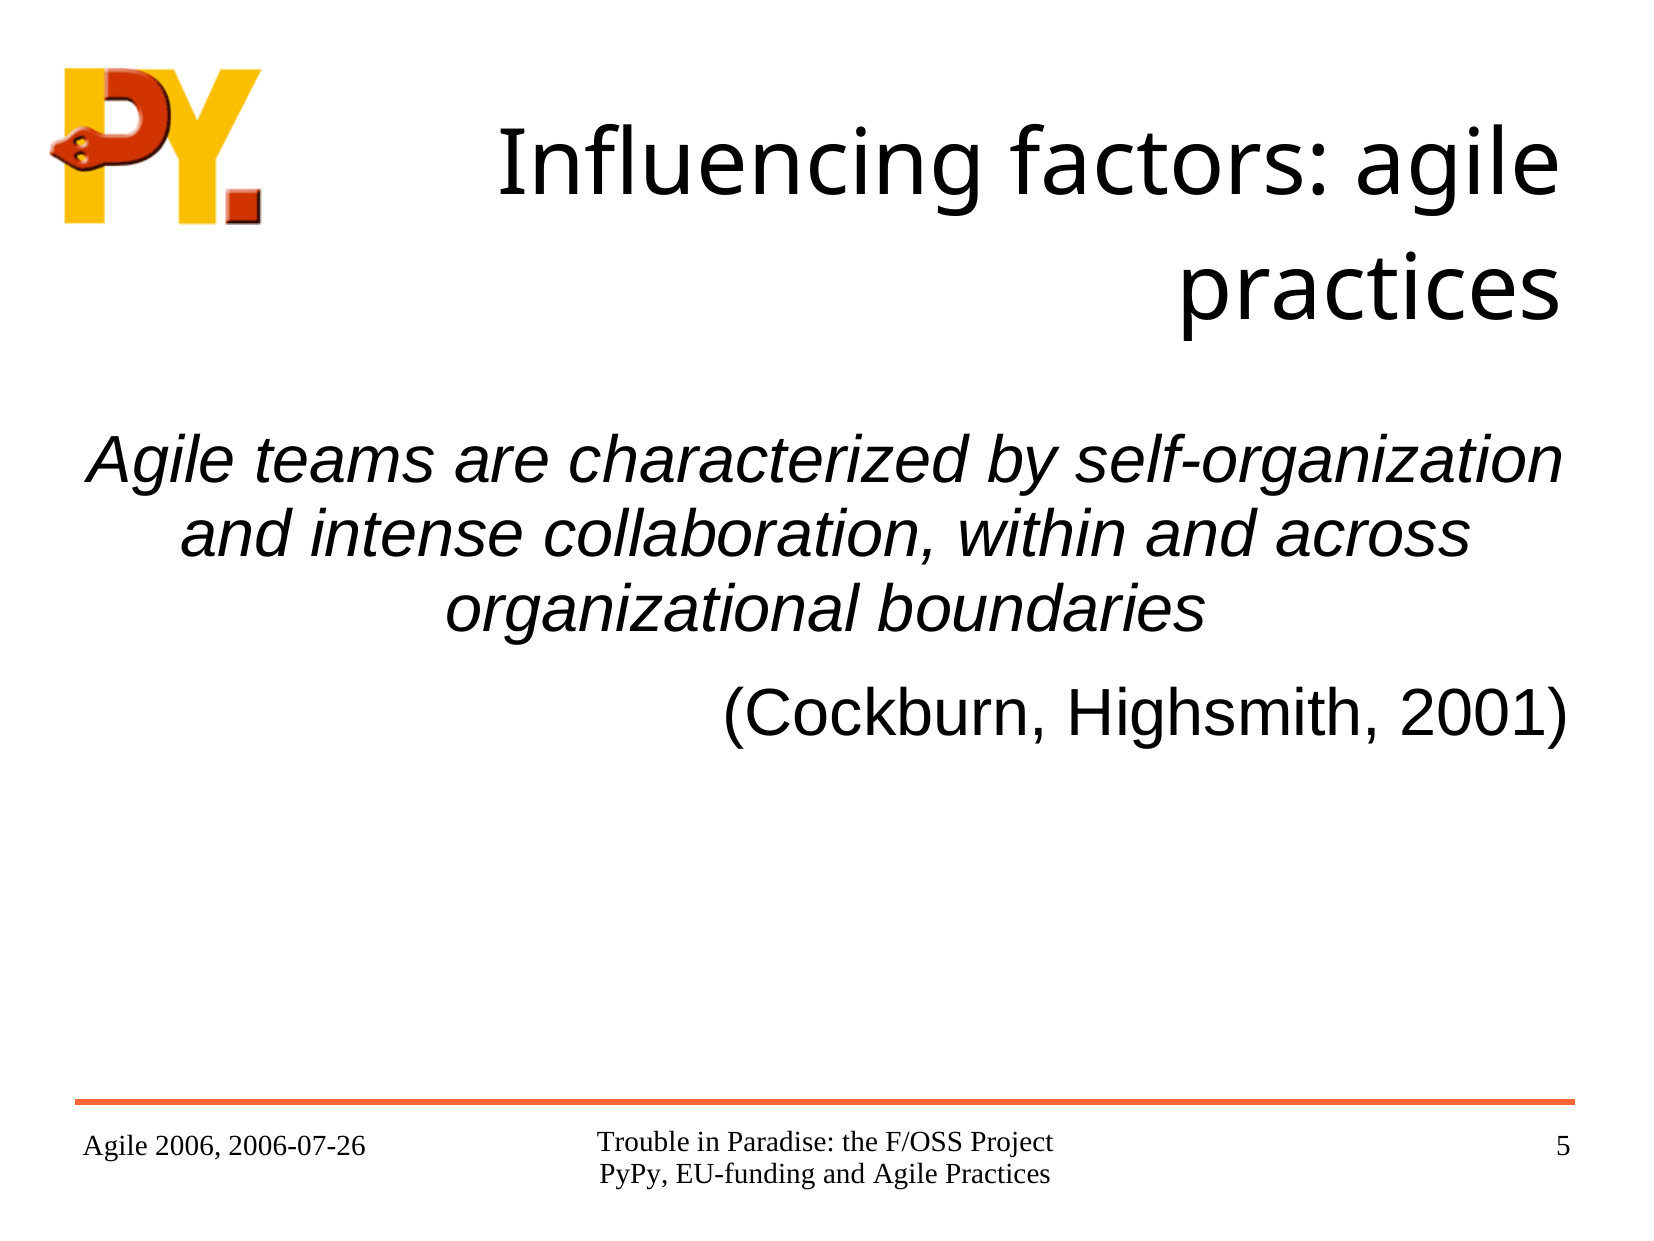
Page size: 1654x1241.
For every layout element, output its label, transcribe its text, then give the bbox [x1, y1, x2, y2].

list Agile teams are characterized by self-organization and intense collaboration, within and across organizational boundaries (Cockburn, Highsmith, 2001) [82, 421, 1571, 1241]
title Influencing factors: agile practices [262, 109, 1564, 333]
picture [49, 67, 263, 225]
